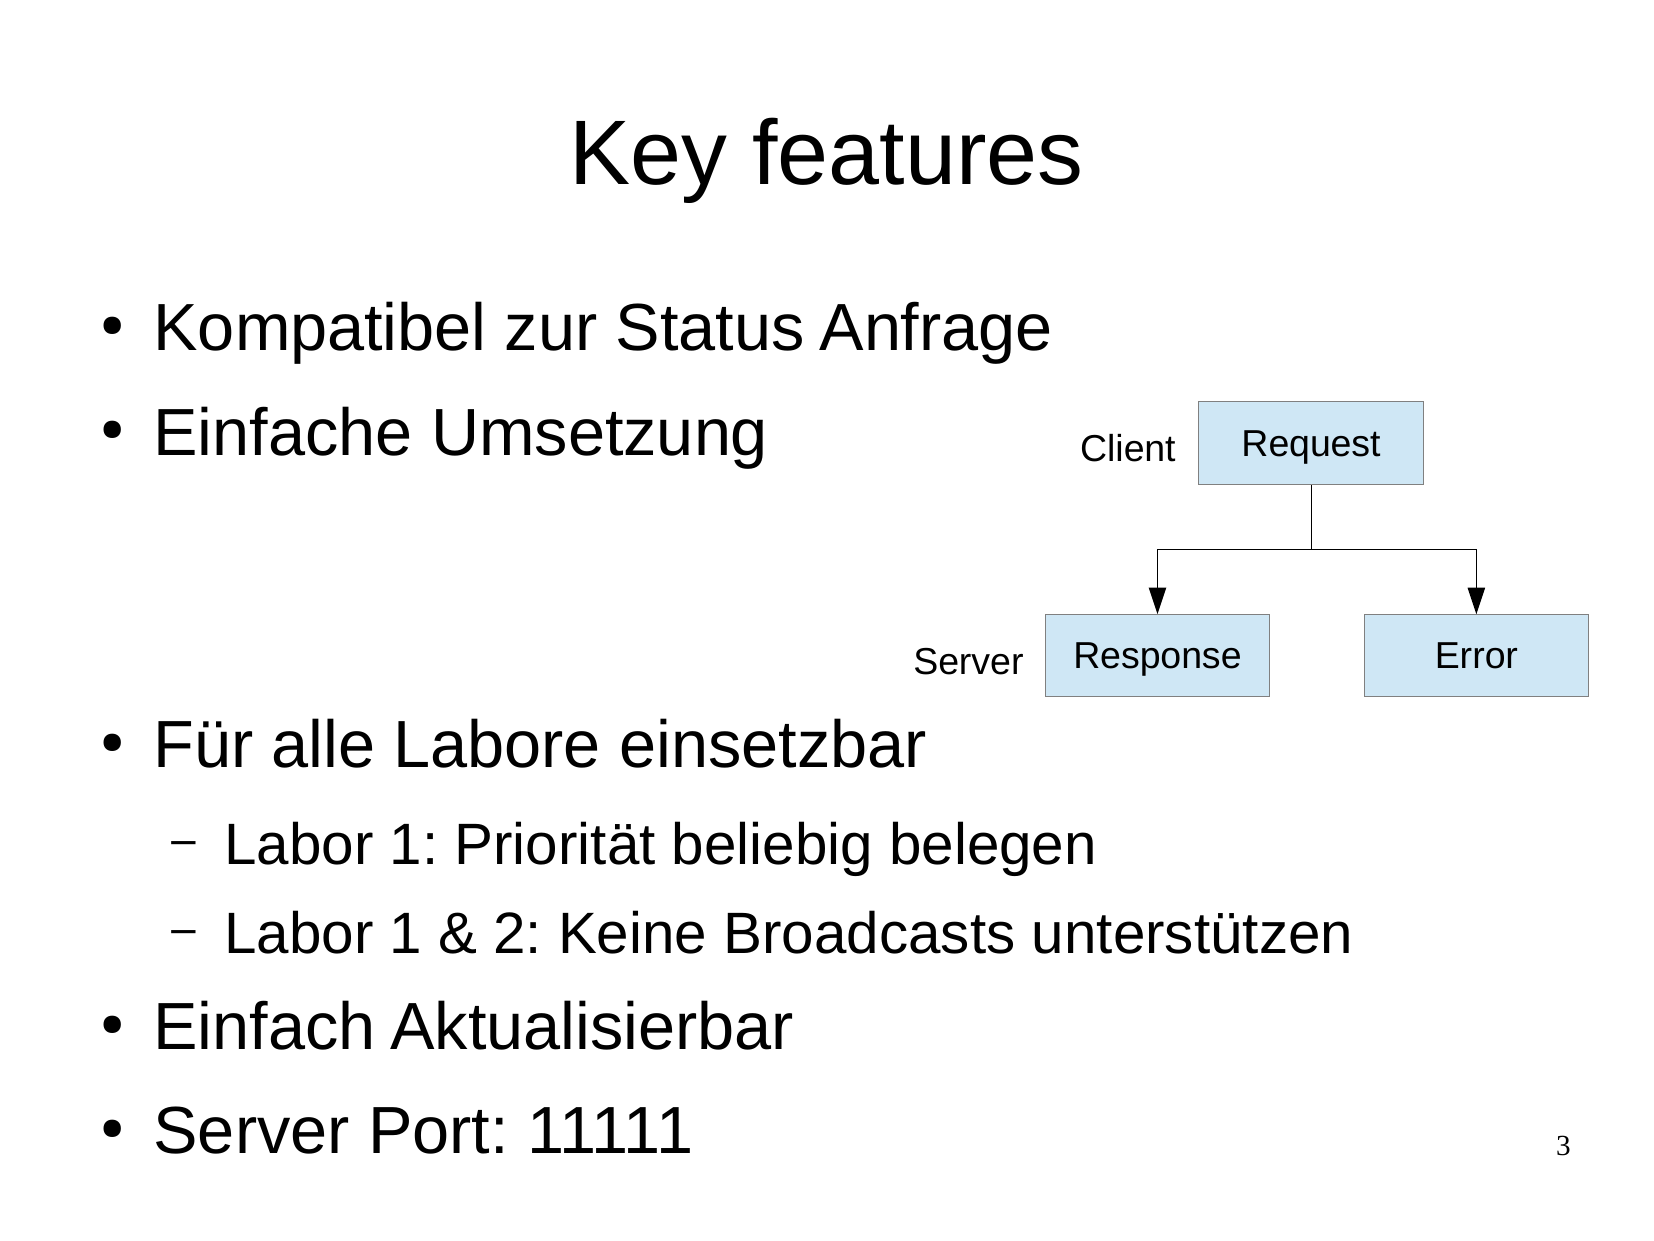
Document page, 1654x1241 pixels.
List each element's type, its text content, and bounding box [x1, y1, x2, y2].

title Key features [82, 49, 1571, 257]
text_box Error [1364, 614, 1589, 697]
text_box Client [1051, 395, 1205, 502]
text_box Server [891, 608, 1046, 715]
list Kompatibel zur Status Anfrage Einfache Umsetzung Für alle Labore einsetzbar Labor 1: Priorität beliebig belegen Labor 1 & 2: Keine Broadcasts unterstützen Einfach Aktualisierbar Server Port: 11111 [82, 290, 1571, 1169]
text_box Request [1198, 401, 1424, 485]
text_box Response [1045, 614, 1270, 697]
